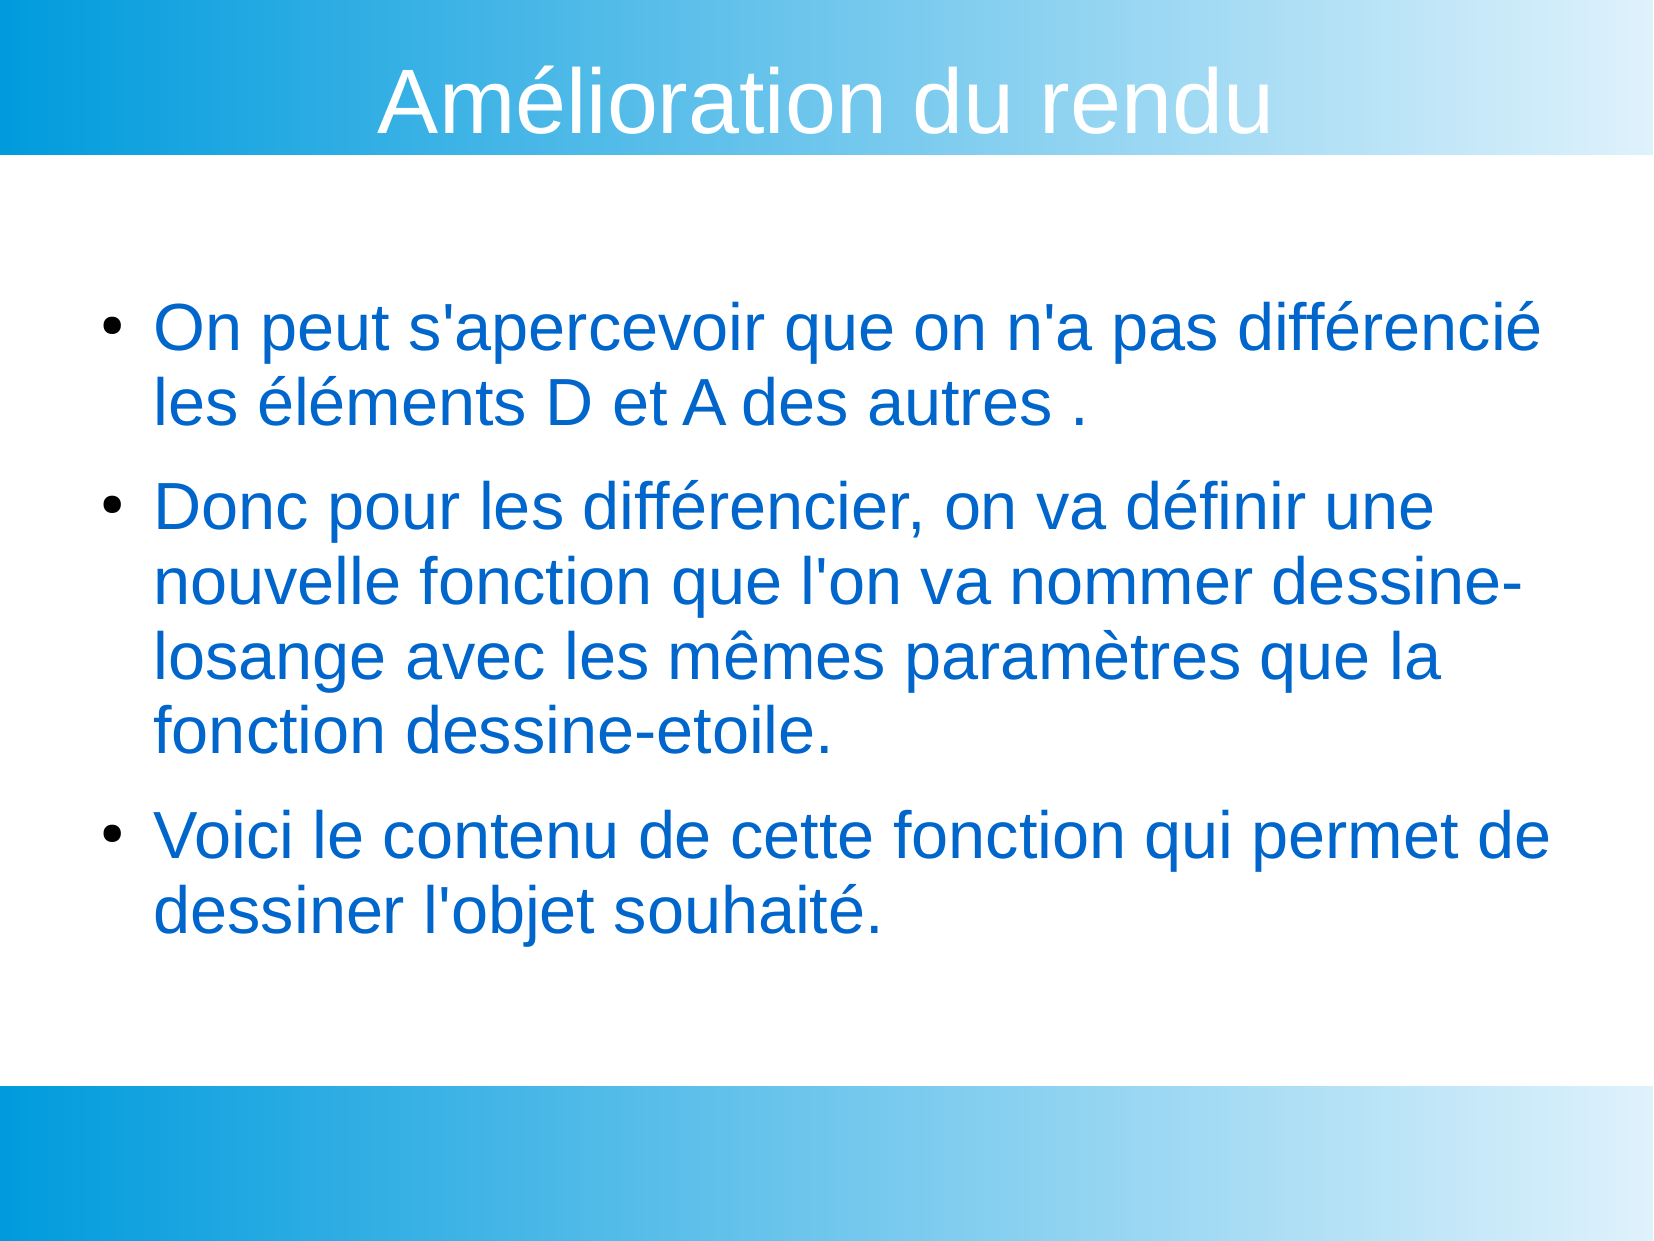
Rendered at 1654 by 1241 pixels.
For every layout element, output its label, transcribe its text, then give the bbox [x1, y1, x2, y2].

title Amélioration du rendu [82, 49, 1571, 155]
list On peut s'apercevoir que on n'a pas différencié les éléments D et A des autres . Donc pour les différencier, on va définir une nouvelle fonction que l'on va nommer dessine-losange avec les mêmes paramètres que la fonction dessine-etoile. Voici le contenu de cette fonction qui permet de dessiner l'objet souhaité. [82, 290, 1571, 1010]
